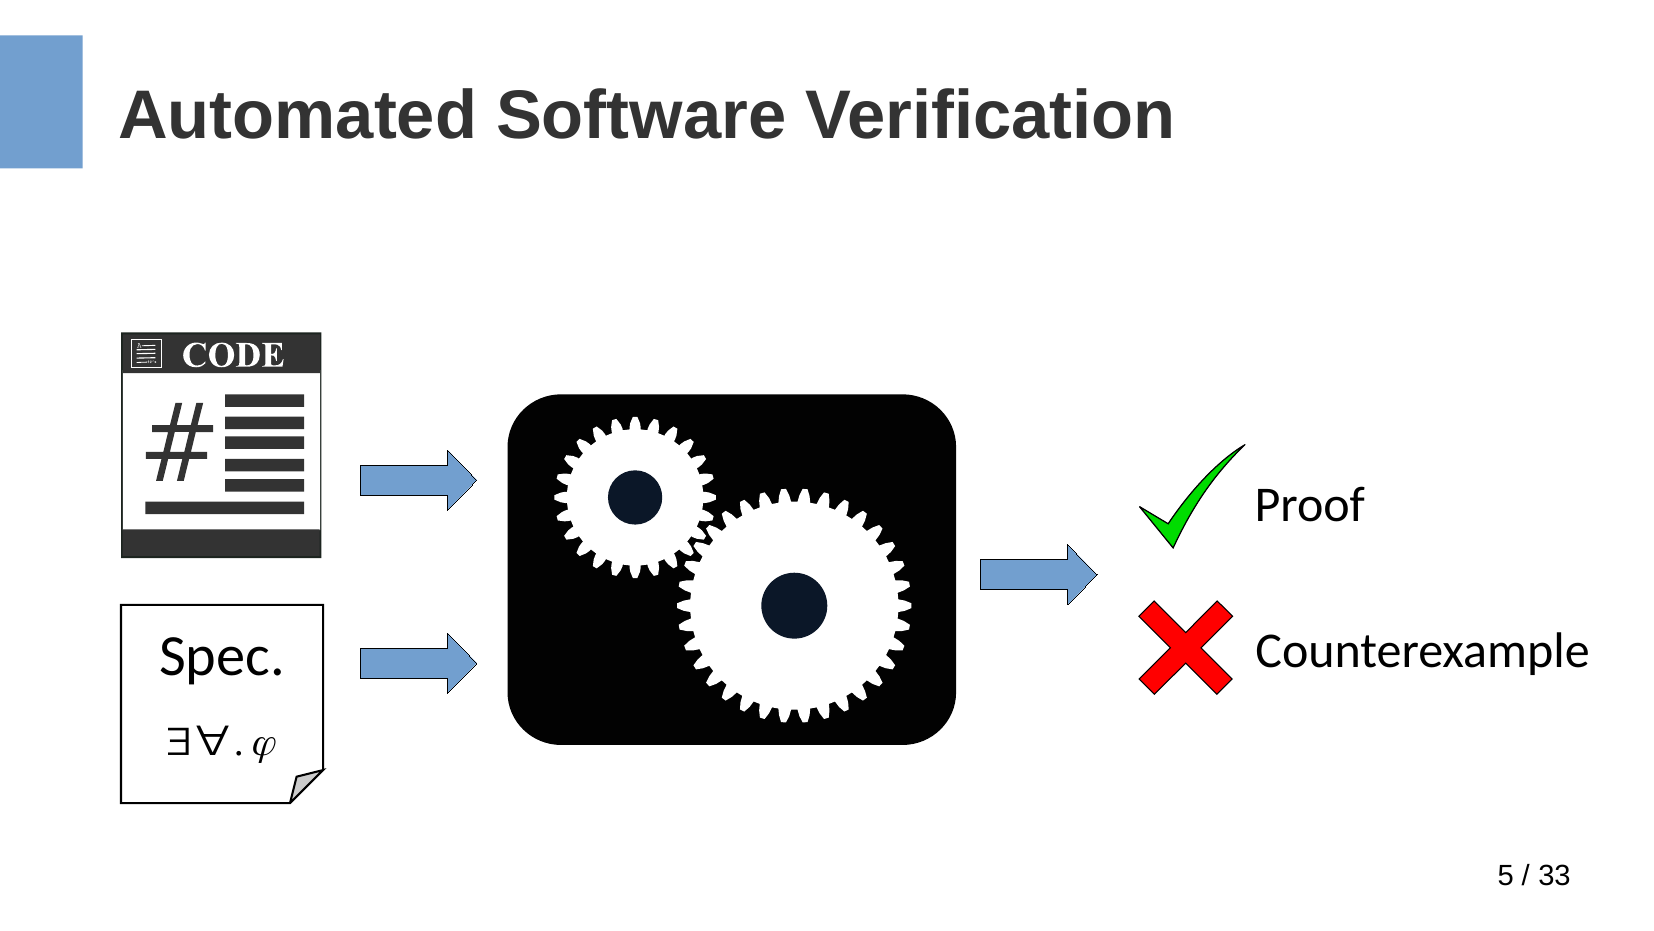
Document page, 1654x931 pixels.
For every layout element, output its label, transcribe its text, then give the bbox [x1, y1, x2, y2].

chart [155, 720, 285, 766]
text_box Spec. [121, 604, 324, 804]
text_box Proof [1239, 463, 1380, 539]
picture [1138, 444, 1247, 549]
picture [476, 389, 987, 751]
text_box Counterexample [1240, 609, 1605, 685]
text_box [1138, 600, 1233, 695]
title Automated Software Verification [118, 37, 1571, 193]
text_box [360, 633, 477, 694]
text_box [360, 450, 477, 511]
text_box [980, 544, 1098, 605]
picture [121, 332, 324, 559]
